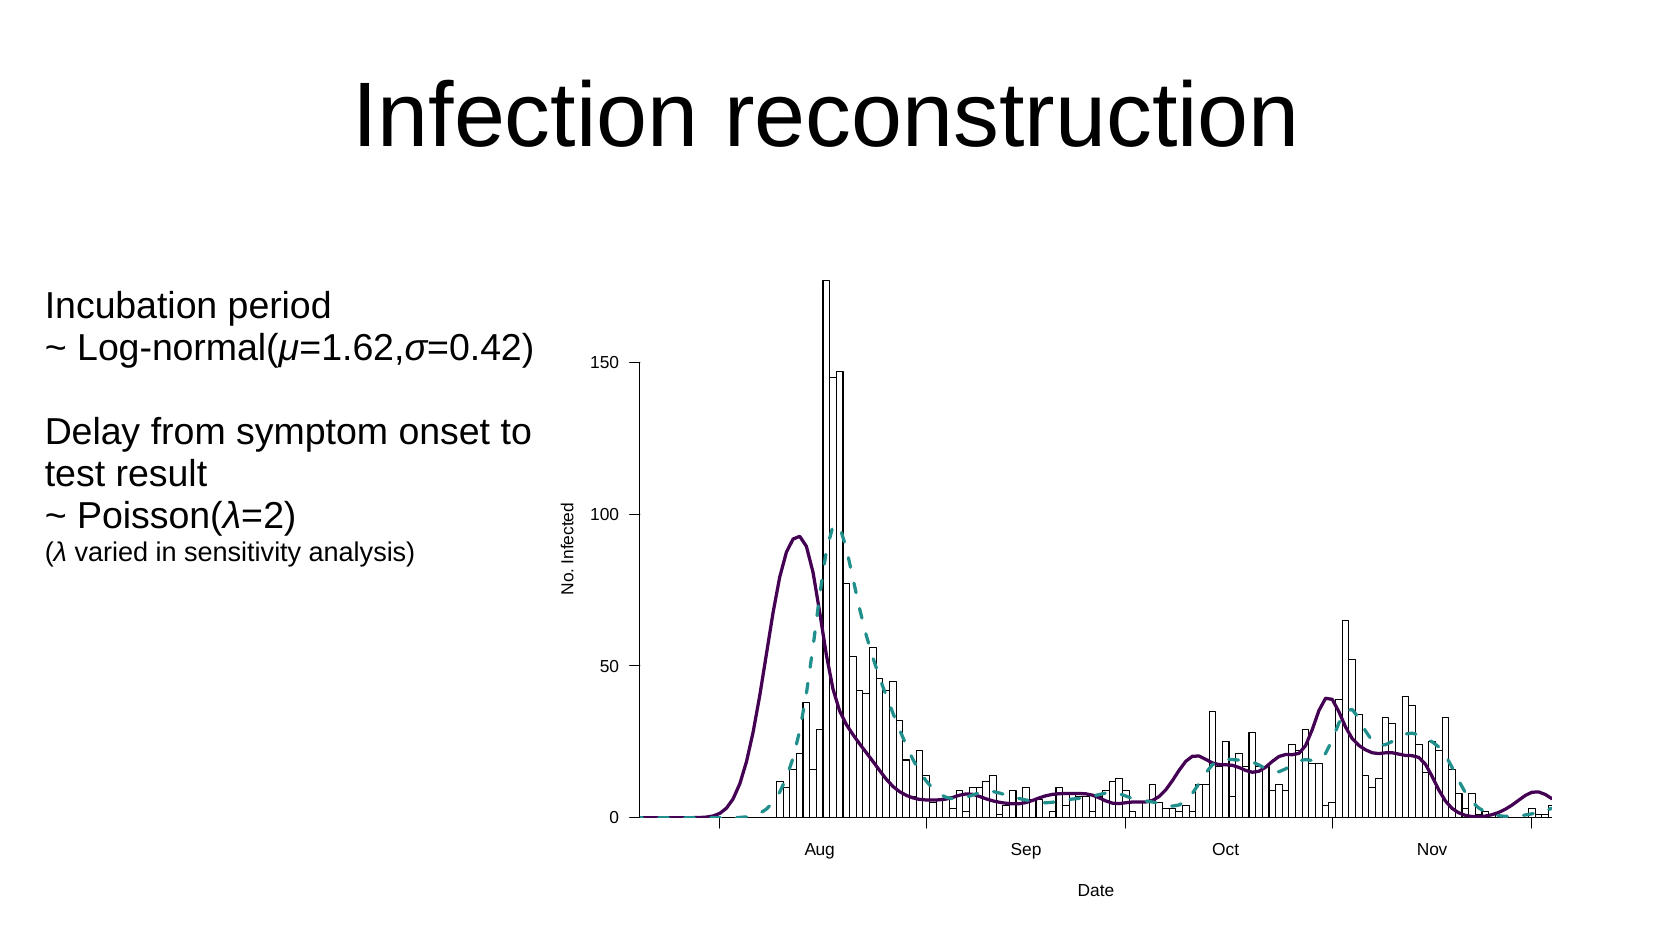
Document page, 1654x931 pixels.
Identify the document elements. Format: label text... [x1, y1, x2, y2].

picture [554, 195, 1596, 924]
text_box Incubation period ~ Log-normal(μ=1.62,σ=0.42) Delay from symptom onset to test result ~ Poisson(λ=2) (λ varied in sensitivity analysis) [30, 277, 555, 575]
title Infection reconstruction [82, 37, 1571, 193]
